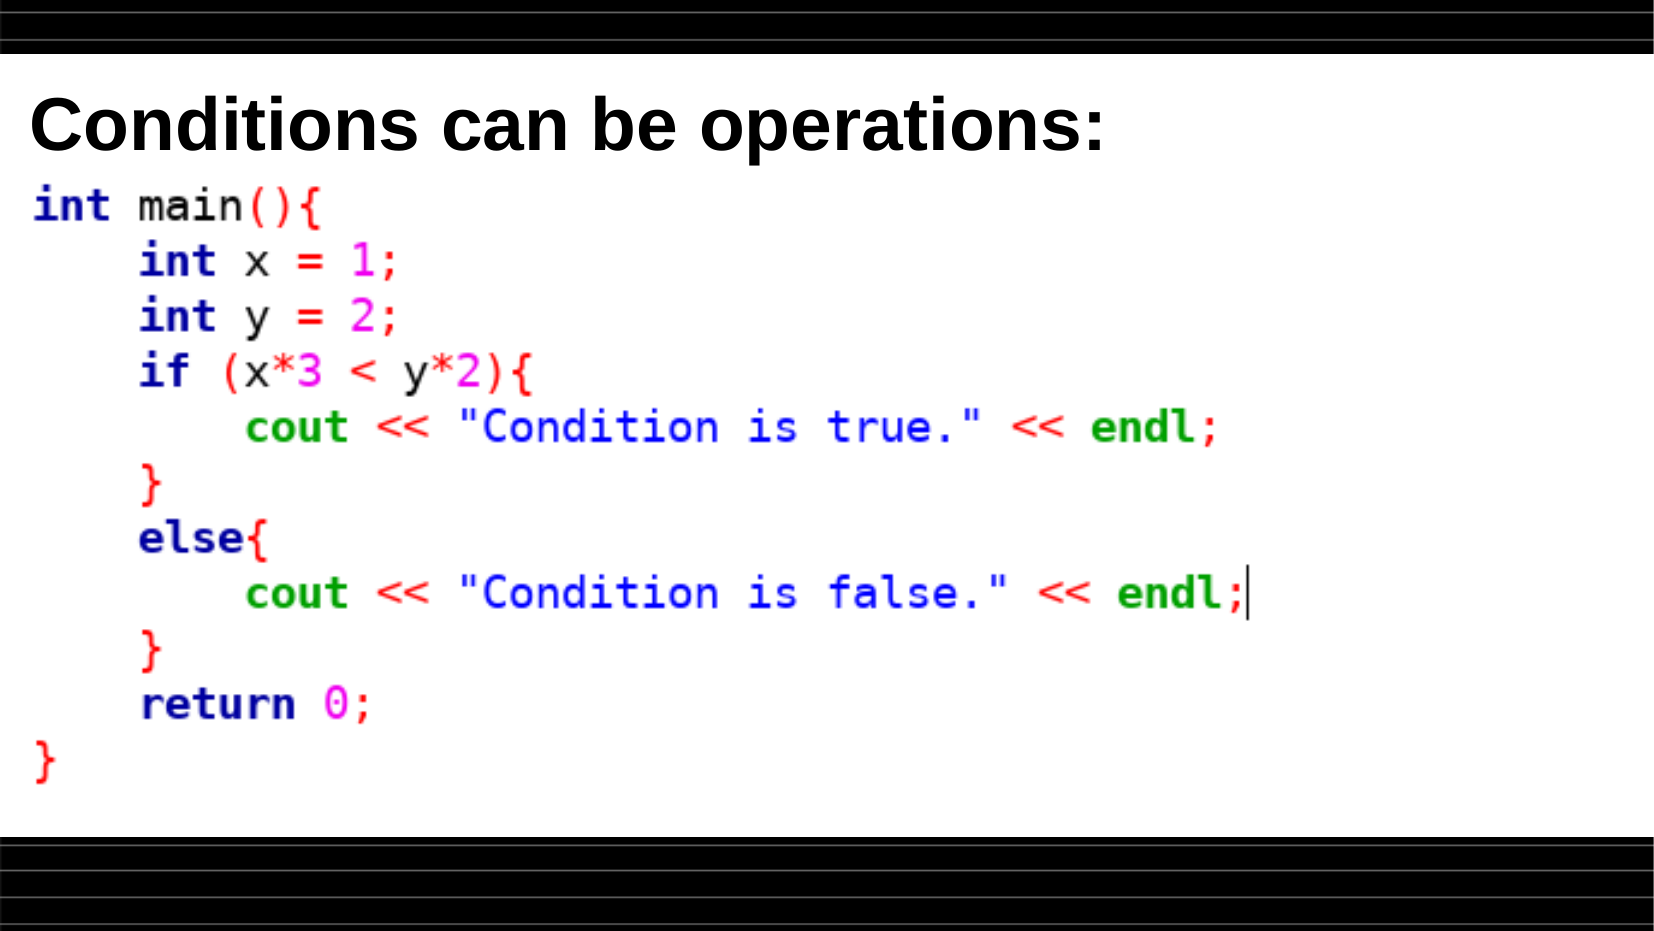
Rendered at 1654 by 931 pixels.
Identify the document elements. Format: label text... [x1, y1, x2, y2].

picture [0, 0, 1654, 54]
picture [30, 173, 1276, 799]
text_box Conditions can be operations: [15, 75, 1591, 174]
picture [0, 837, 1654, 931]
